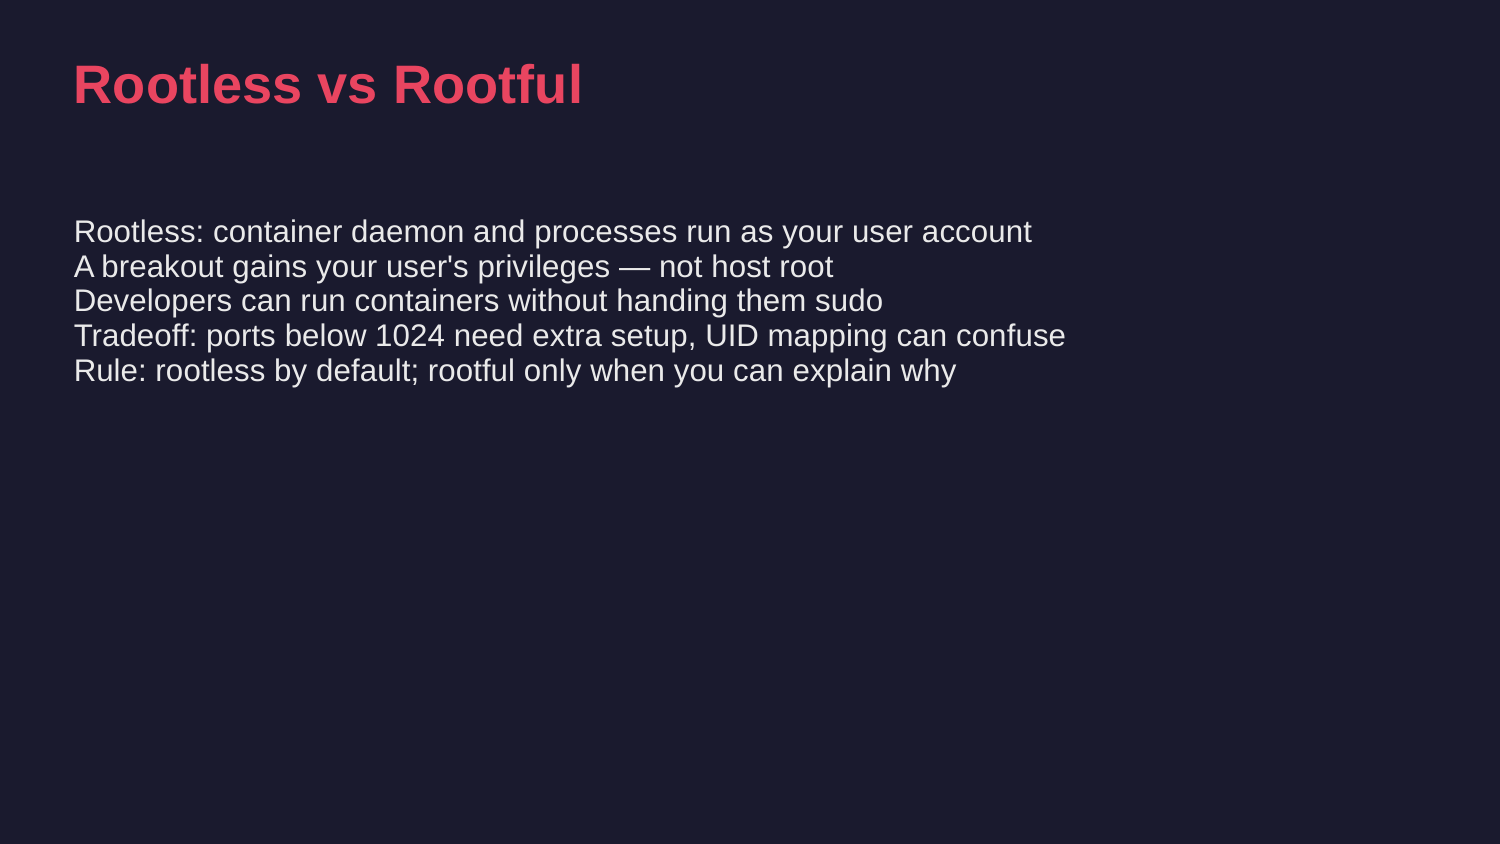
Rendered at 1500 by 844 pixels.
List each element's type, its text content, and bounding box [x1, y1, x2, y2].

text_box Rootless: container daemon and processes run as your user account A breakout gains your user's privileges — not host root Developers can run containers without handing them sudo Tradeoff: ports below 1024 need extra setup, UID mapping can confuse Rule: rootless by default; rootful only when you can explain why [59, 206, 1441, 798]
title Rootless vs Rootful [59, 47, 1441, 166]
